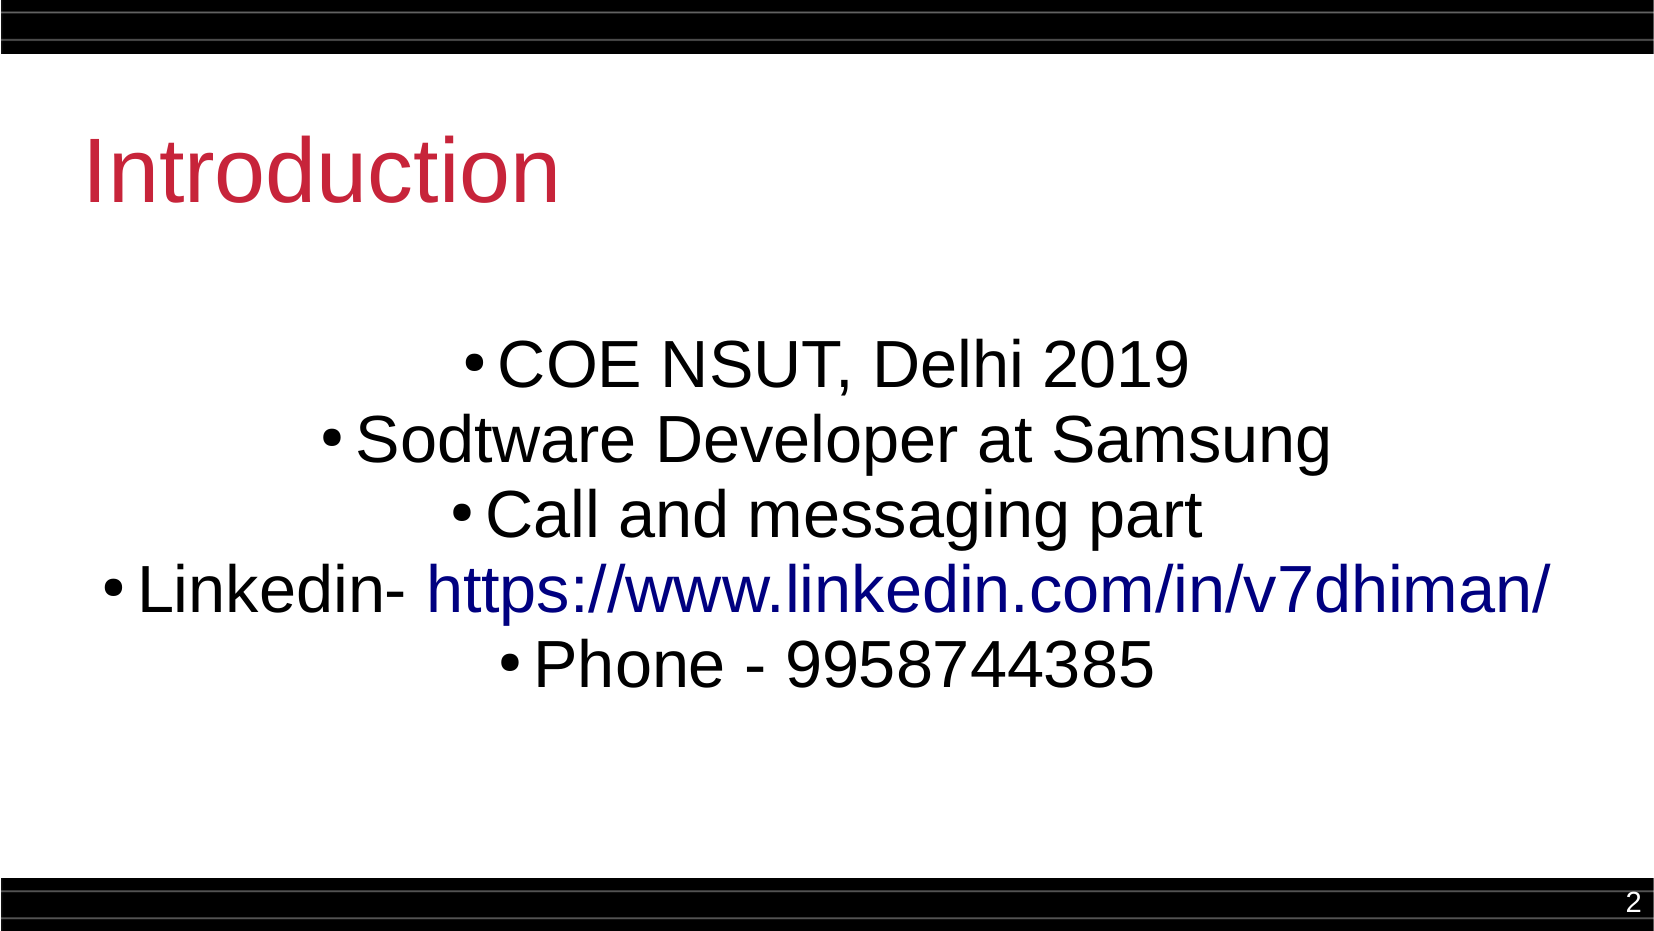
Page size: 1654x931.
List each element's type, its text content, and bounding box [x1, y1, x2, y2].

picture [1, 878, 1654, 931]
subtitle COE NSUT, Delhi 2019 Sodtware Developer at Samsung Call and messaging part Linkedin- https://www.linkedin.com/in/v7dhiman/ Phone - 9958744385 [82, 271, 1571, 758]
picture [1, 0, 1654, 54]
title Introduction [82, 92, 1571, 249]
